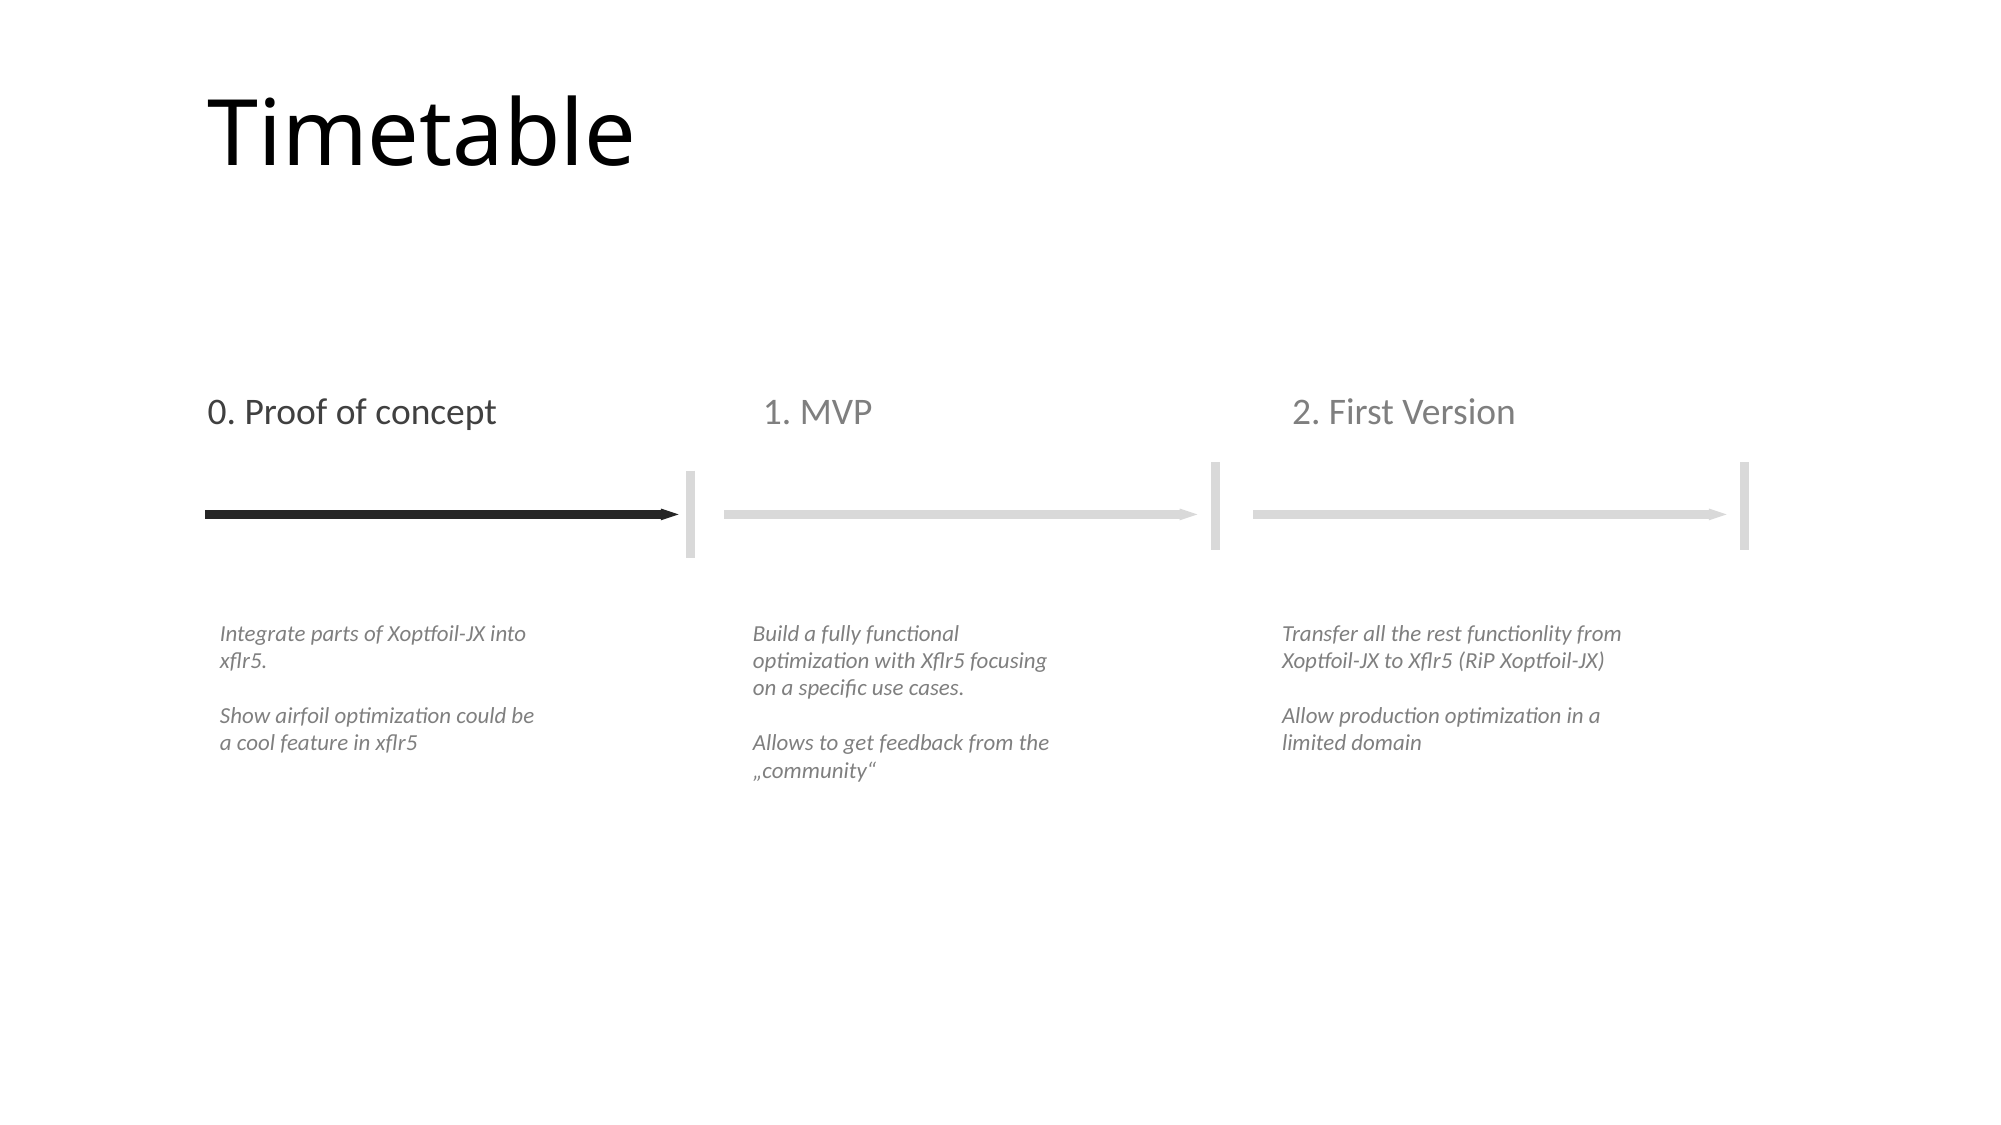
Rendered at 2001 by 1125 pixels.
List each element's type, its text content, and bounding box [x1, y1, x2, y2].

text_box Transfer all the rest functionlity from Xoptfoil-JX to Xflr5 (RiP Xoptfoil-JX) Allow production optimization in a limited domain [1267, 610, 1682, 765]
text_box Integrate parts of Xoptfoil-JX into xflr5. Show airfoil optimization could be a cool feature in xflr5 [205, 610, 553, 765]
text_box 2. First Version [1277, 379, 1534, 440]
text_box 0. Proof of concept [192, 379, 516, 440]
text_box Build a fully functional optimization with Xflr5 focusing on a specific use cases. Allows to get feedback from the „community“ [737, 610, 1086, 793]
text_box Timetable [192, 78, 725, 197]
text_box 1. MVP [747, 379, 889, 440]
